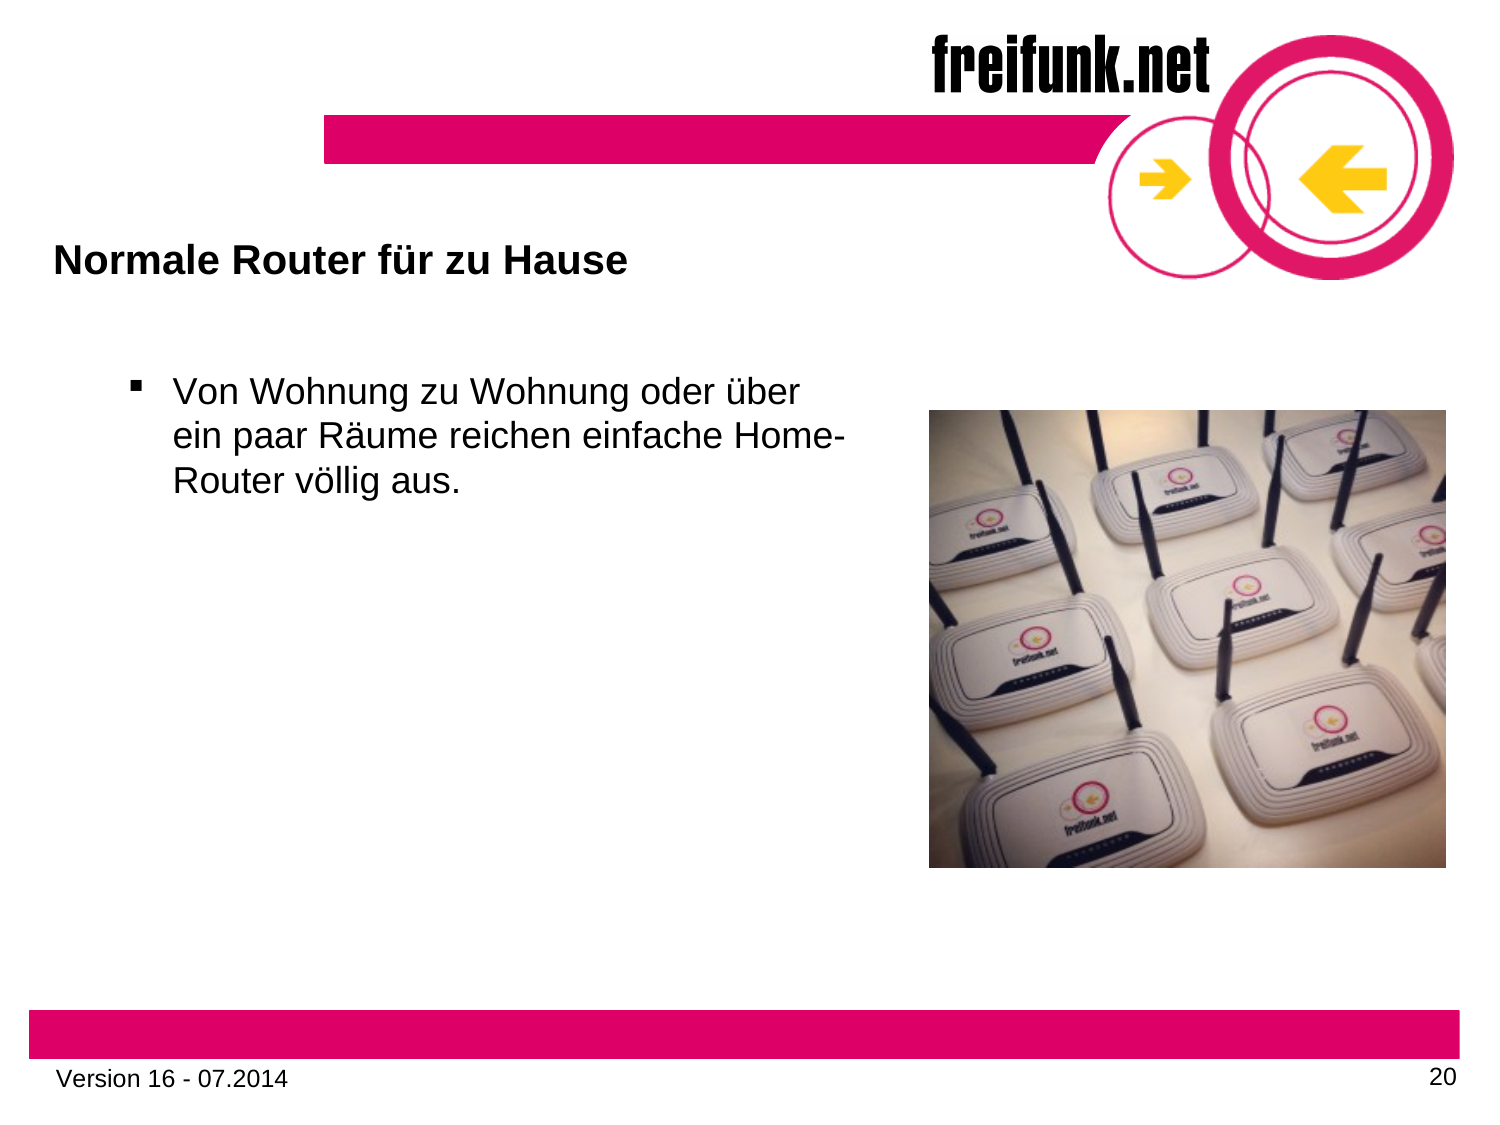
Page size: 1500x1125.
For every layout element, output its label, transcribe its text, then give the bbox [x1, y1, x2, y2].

text_box Von Wohnung zu Wohnung oder über ein paar Räume reichen einfache Home-Router völlig aus. [98, 367, 862, 978]
text_box Normale Router für zu Hause [53, 233, 1046, 313]
picture [929, 410, 1446, 868]
picture [932, 34, 1454, 280]
